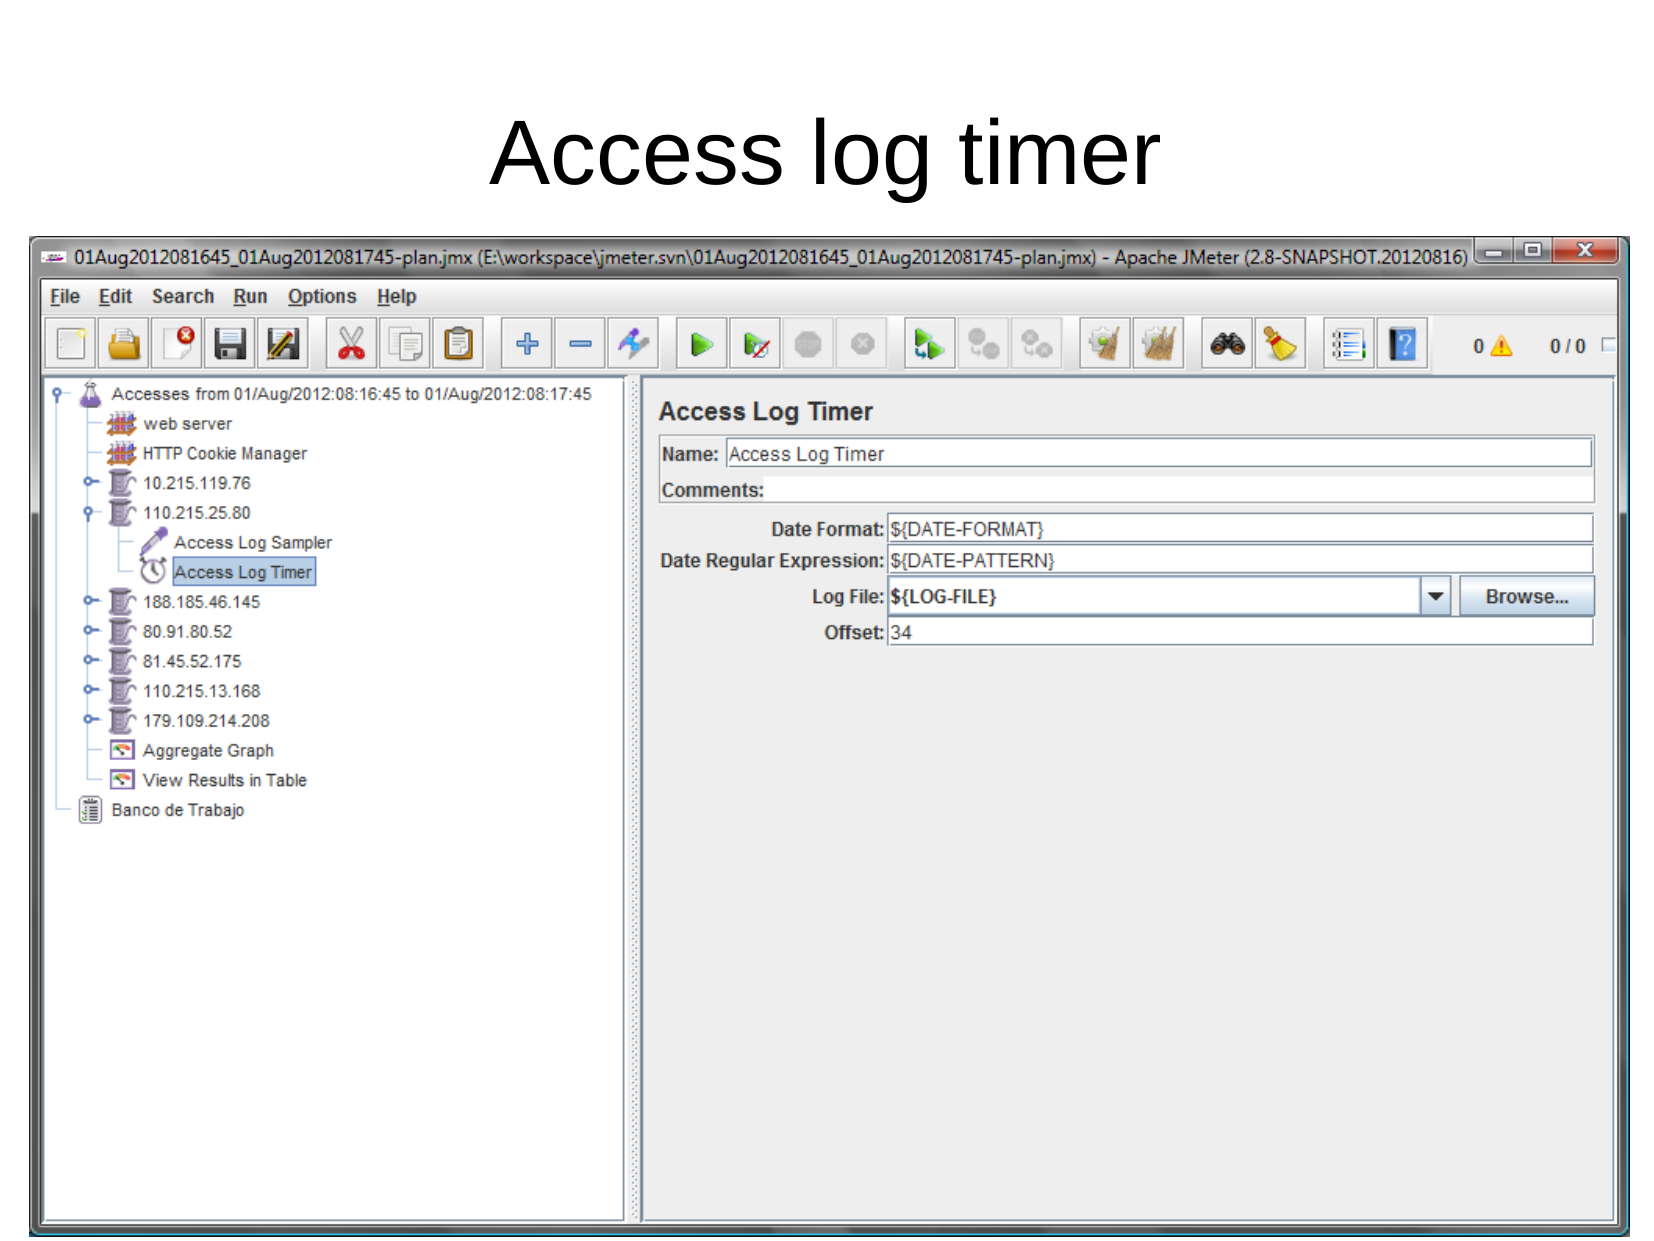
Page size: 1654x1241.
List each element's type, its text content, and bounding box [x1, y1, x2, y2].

picture [29, 236, 1630, 1237]
title Access log timer [82, 56, 1571, 236]
